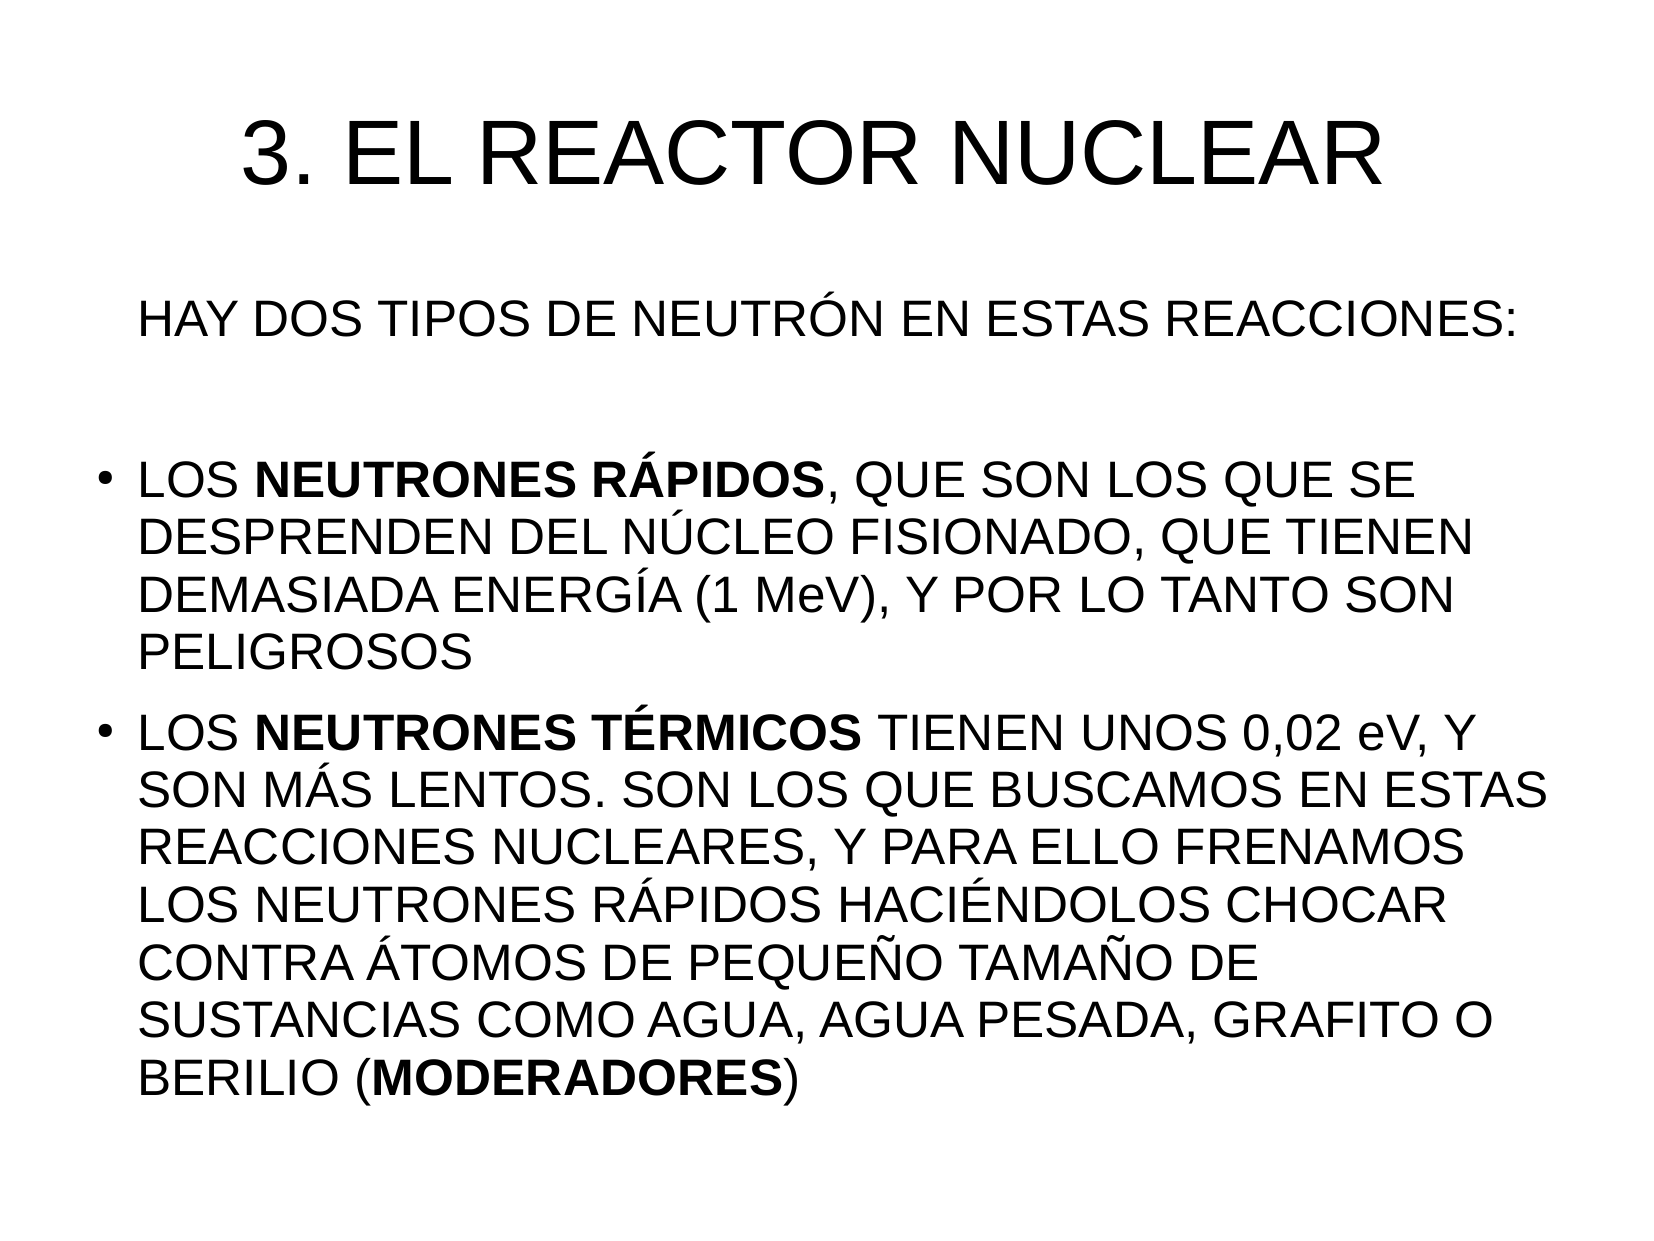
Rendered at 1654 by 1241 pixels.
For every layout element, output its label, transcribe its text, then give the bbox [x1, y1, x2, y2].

title 3. EL REACTOR NUCLEAR [82, 49, 1571, 257]
list HAY DOS TIPOS DE NEUTRÓN EN ESTAS REACCIONES: LOS NEUTRONES RÁPIDOS, QUE SON LOS QUE SE DESPRENDEN DEL NÚCLEO FISIONADO, QUE TIENEN DEMASIADA ENERGÍA (1 MeV), Y POR LO TANTO SON PELIGROSOS LOS NEUTRONES TÉRMICOS TIENEN UNOS 0,02 eV, Y SON MÁS LENTOS. SON LOS QUE BUSCAMOS EN ESTAS REACCIONES NUCLEARES, Y PARA ELLO FRENAMOS LOS NEUTRONES RÁPIDOS HACIÉNDOLOS CHOCAR CONTRA ÁTOMOS DE PEQUEÑO TAMAÑO DE SUSTANCIAS COMO AGUA, AGUA PESADA, GRAFITO O BERILIO (MODERADORES) [82, 290, 1571, 1109]
